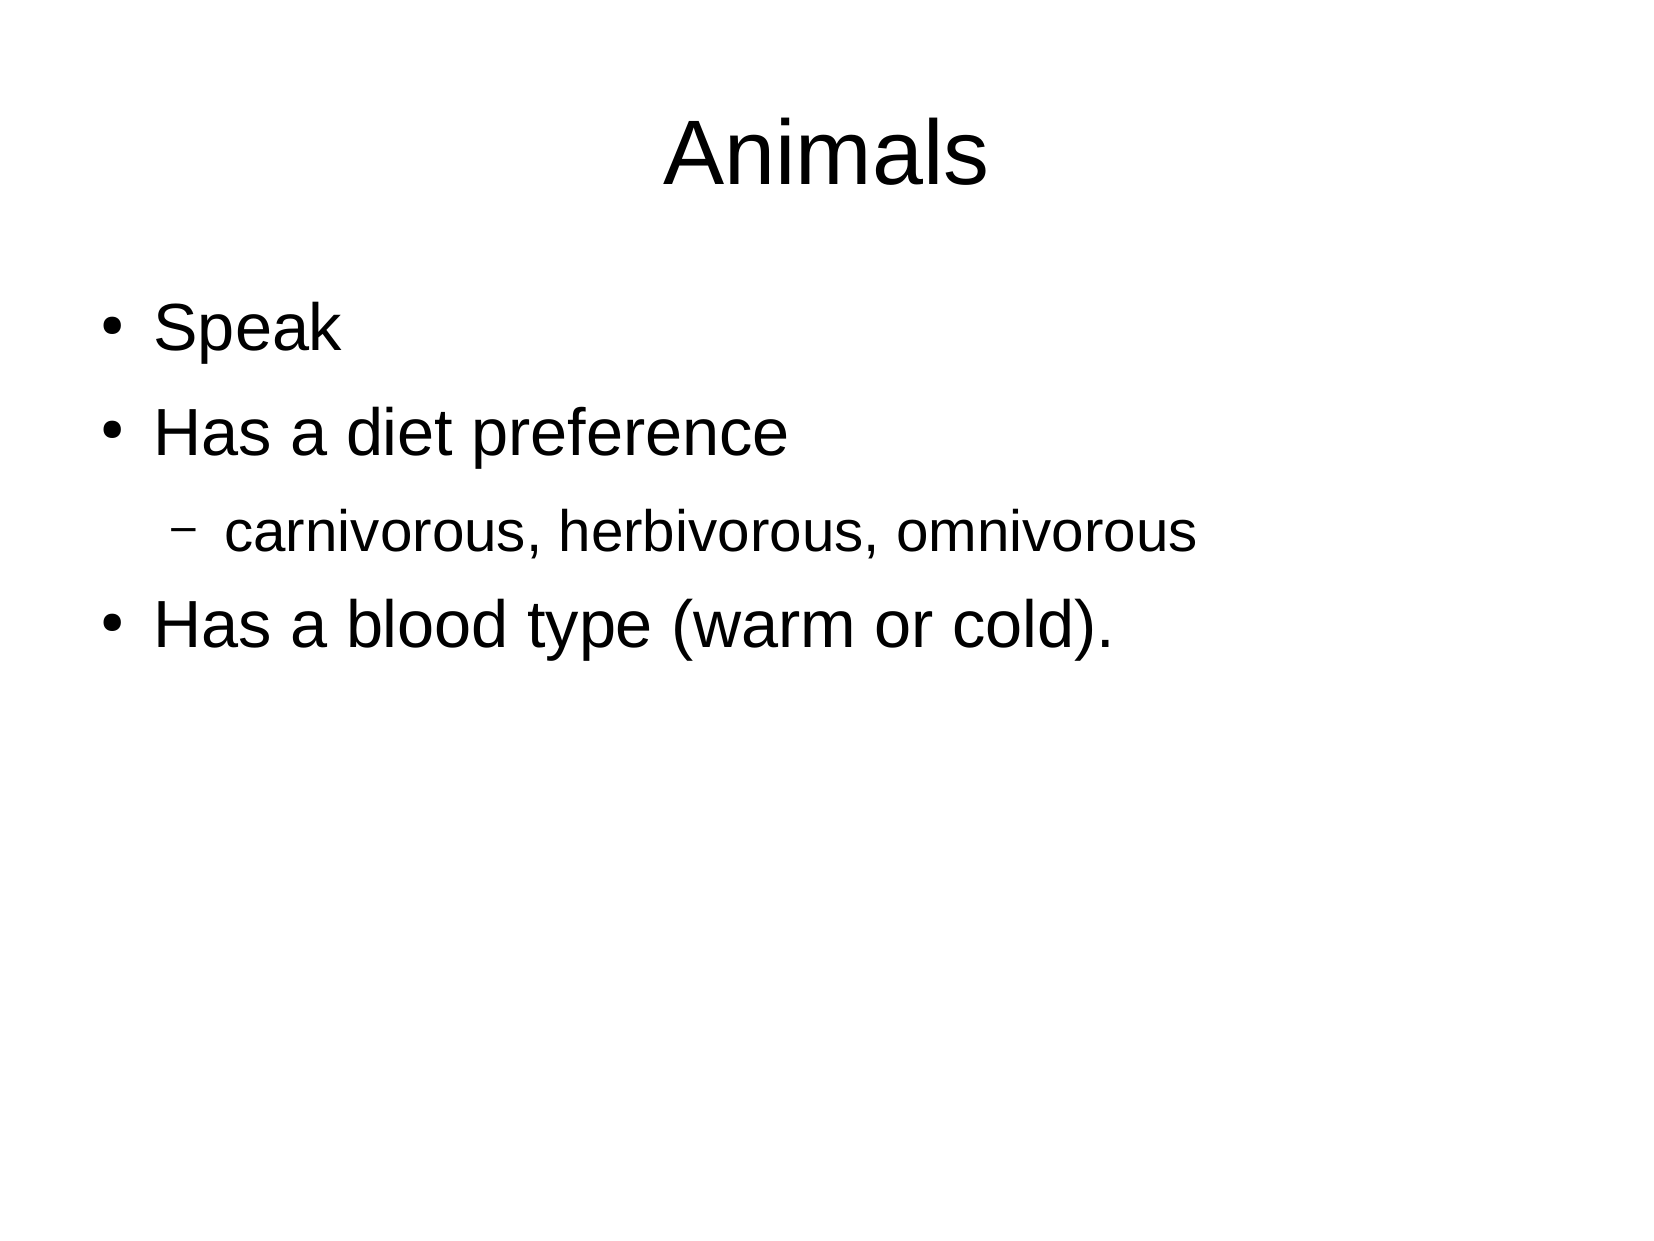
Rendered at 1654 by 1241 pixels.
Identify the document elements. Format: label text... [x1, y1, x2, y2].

list Speak Has a diet preference carnivorous, herbivorous, omnivorous Has a blood type (warm or cold). [82, 290, 1571, 1010]
title Animals [82, 49, 1571, 257]
